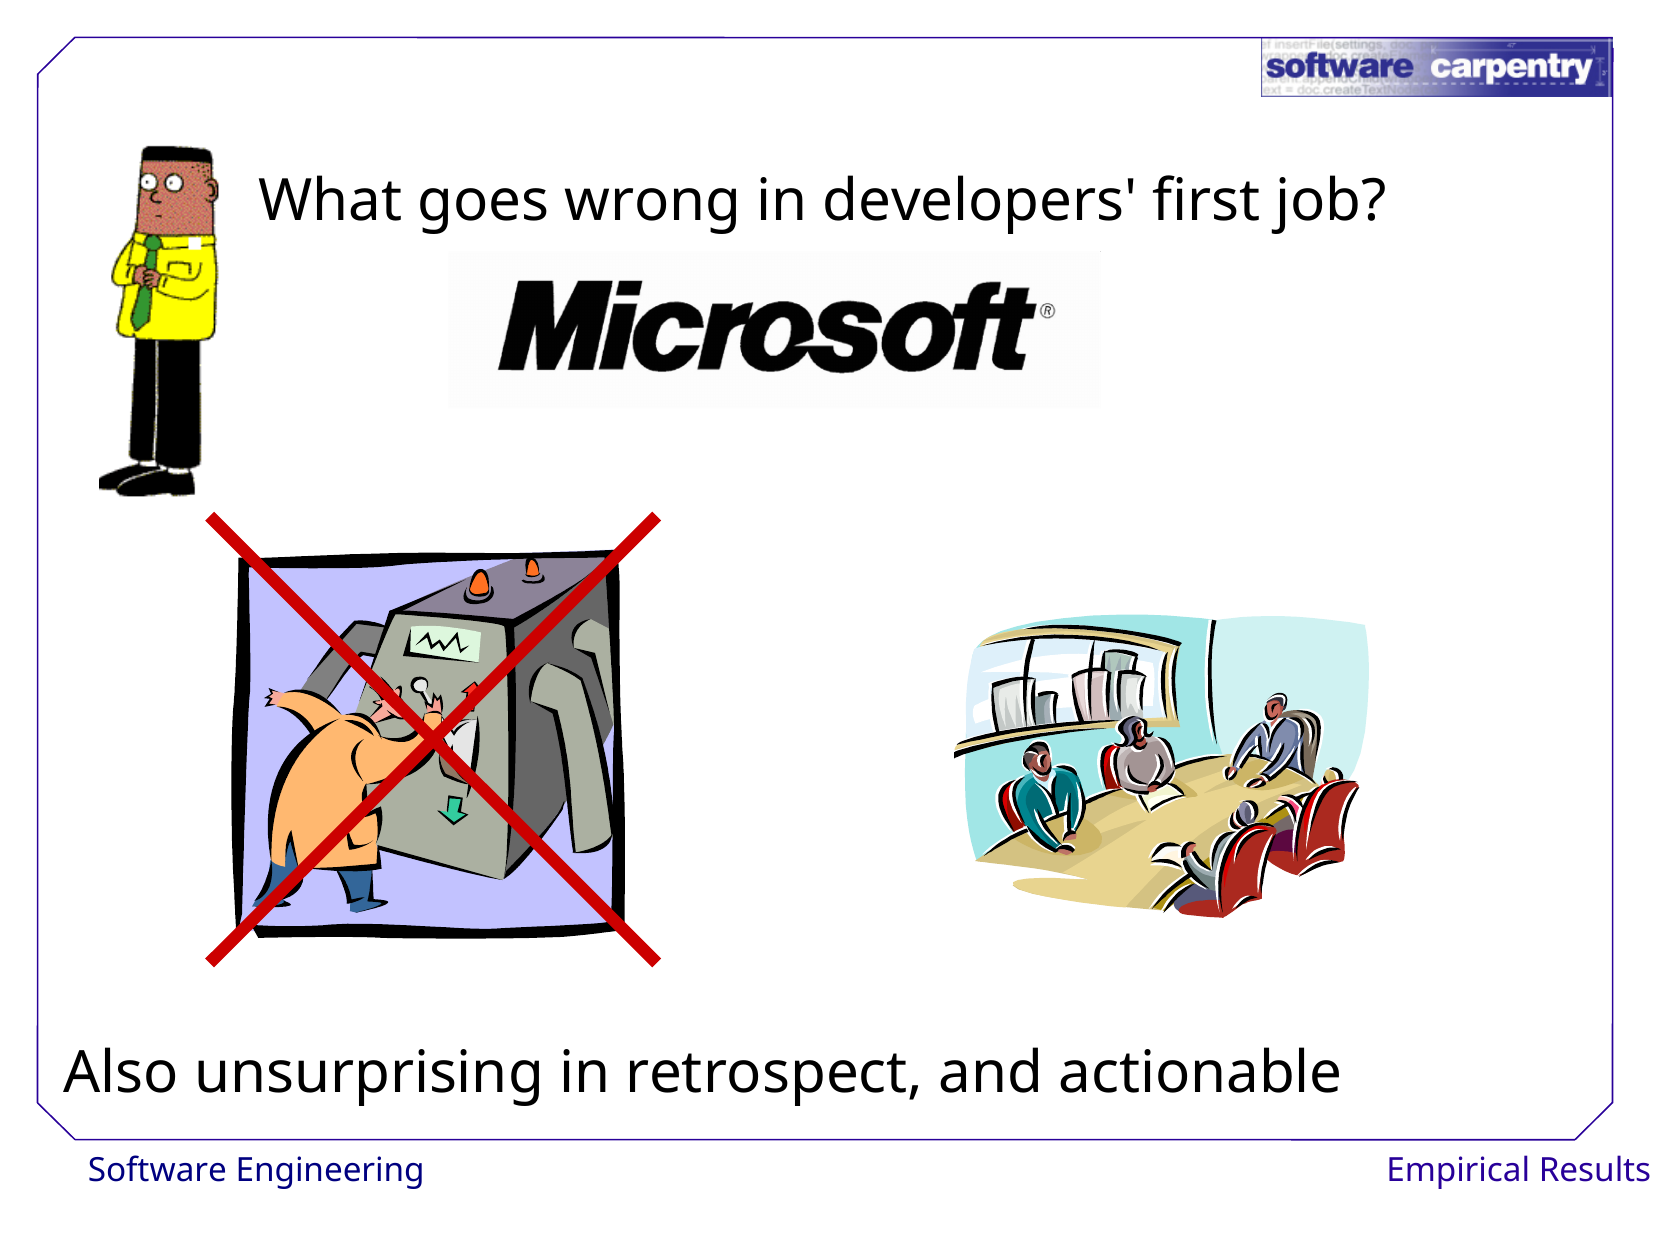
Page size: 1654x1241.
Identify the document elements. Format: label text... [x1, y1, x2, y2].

picture [231, 548, 423, 931]
text_box What goes wrong in developers' first job? [243, 119, 1552, 240]
picture [240, 750, 626, 943]
picture [99, 137, 225, 506]
picture [448, 251, 1101, 409]
picture [952, 608, 1375, 924]
picture [1261, 39, 1613, 97]
text_box Also unsurprising in retrospect, and actionable [48, 991, 1508, 1112]
picture [251, 547, 615, 729]
picture [443, 554, 629, 925]
